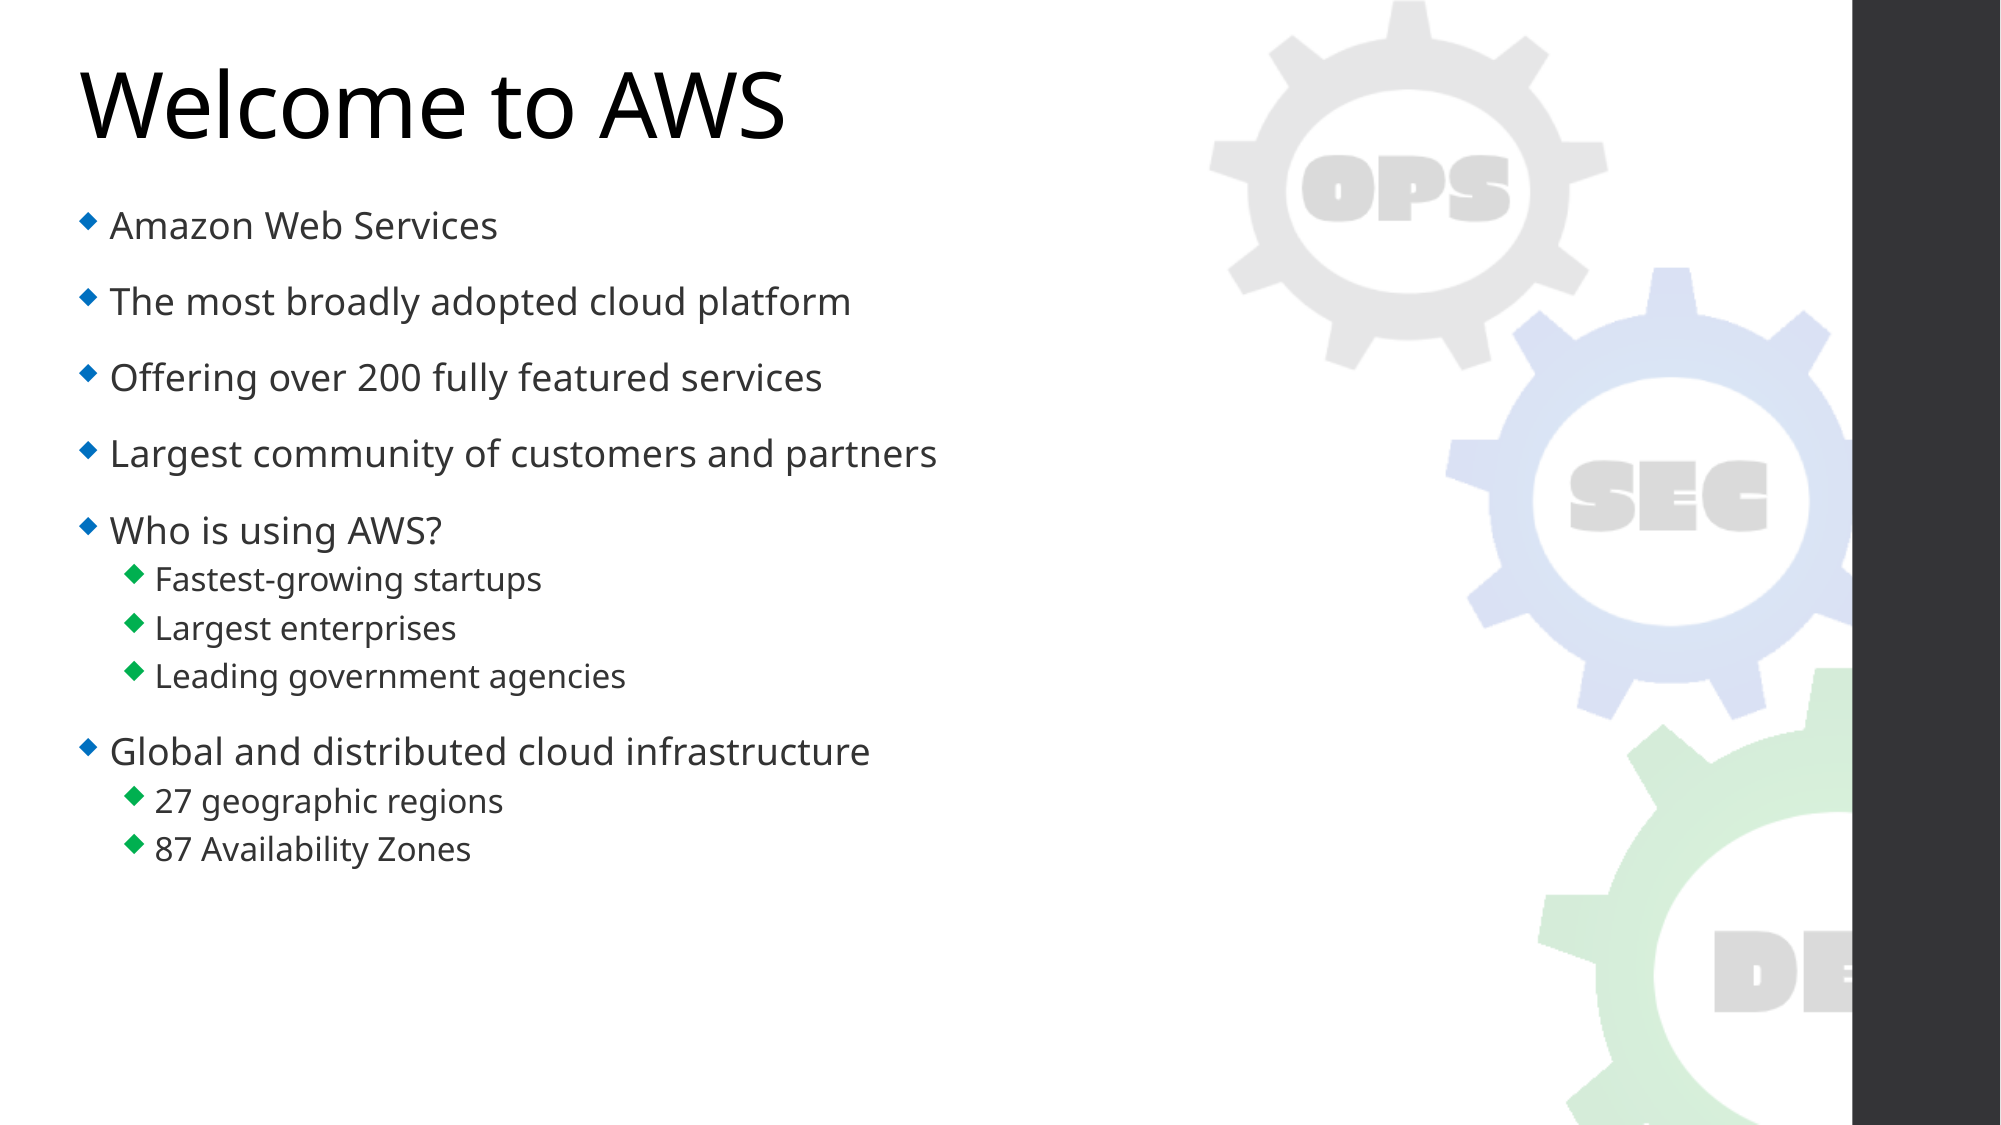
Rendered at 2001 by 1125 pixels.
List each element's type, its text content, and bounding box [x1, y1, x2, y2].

list Amazon Web Services The most broadly adopted cloud platform Offering over 200 fully featured services Largest community of customers and partners Who is using AWS? Fastest-growing startups Largest enterprises Leading government agencies Global and distributed cloud infrastructure 27 geographic regions 87 Availability Zones [64, 198, 1797, 1073]
title Welcome to AWS [64, 33, 1797, 166]
